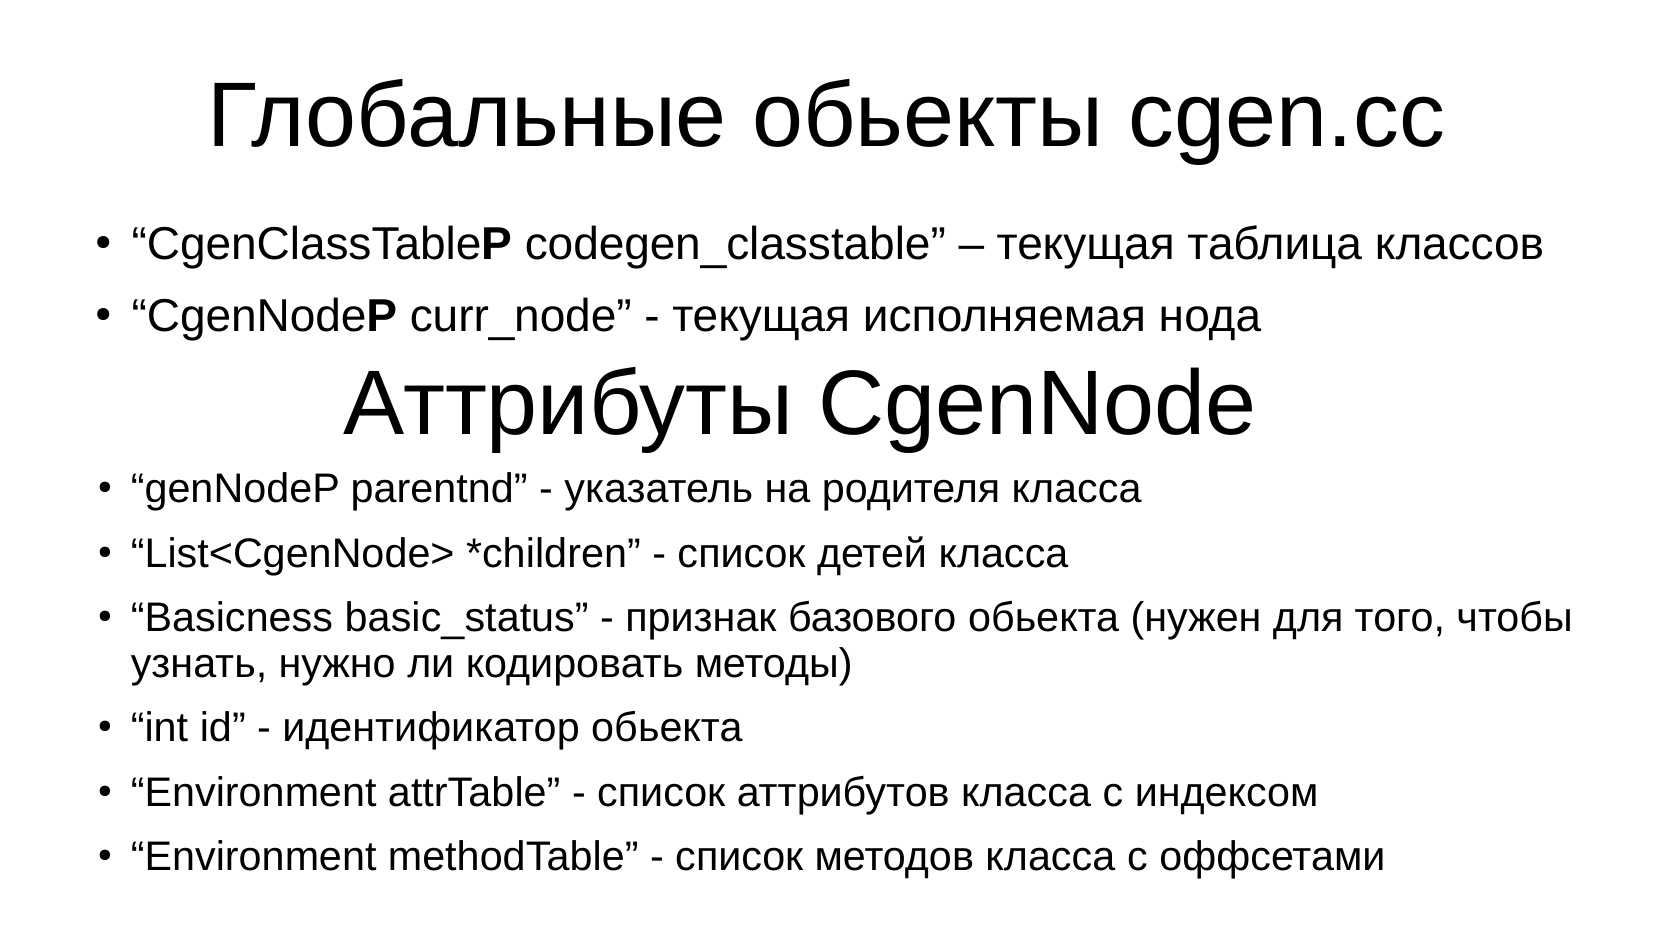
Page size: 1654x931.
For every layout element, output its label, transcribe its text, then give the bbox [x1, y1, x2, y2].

list “CgenClassTableP codegen_classtable” – текущая таблица классов “CgenNodeP curr_node” - текущая исполняемая нода [82, 217, 1571, 391]
list “genNodeP parentnd” - указатель на родителя класса “List<CgenNode> *children” - список детей класса “Basicness basic_status” - признак базового обьекта (нужен для того, чтобы узнать, нужно ли кодировать методы) “int id” - идентификатор обьекта “Environment attrTable” - список аттрибутов класса с индексом “Environment methodTable” - список методов класса с оффсетами [86, 465, 1576, 886]
title Глобальные обьекты cgen.cc [82, 37, 1571, 193]
title Аттрибуты CgenNode [56, 324, 1546, 481]
